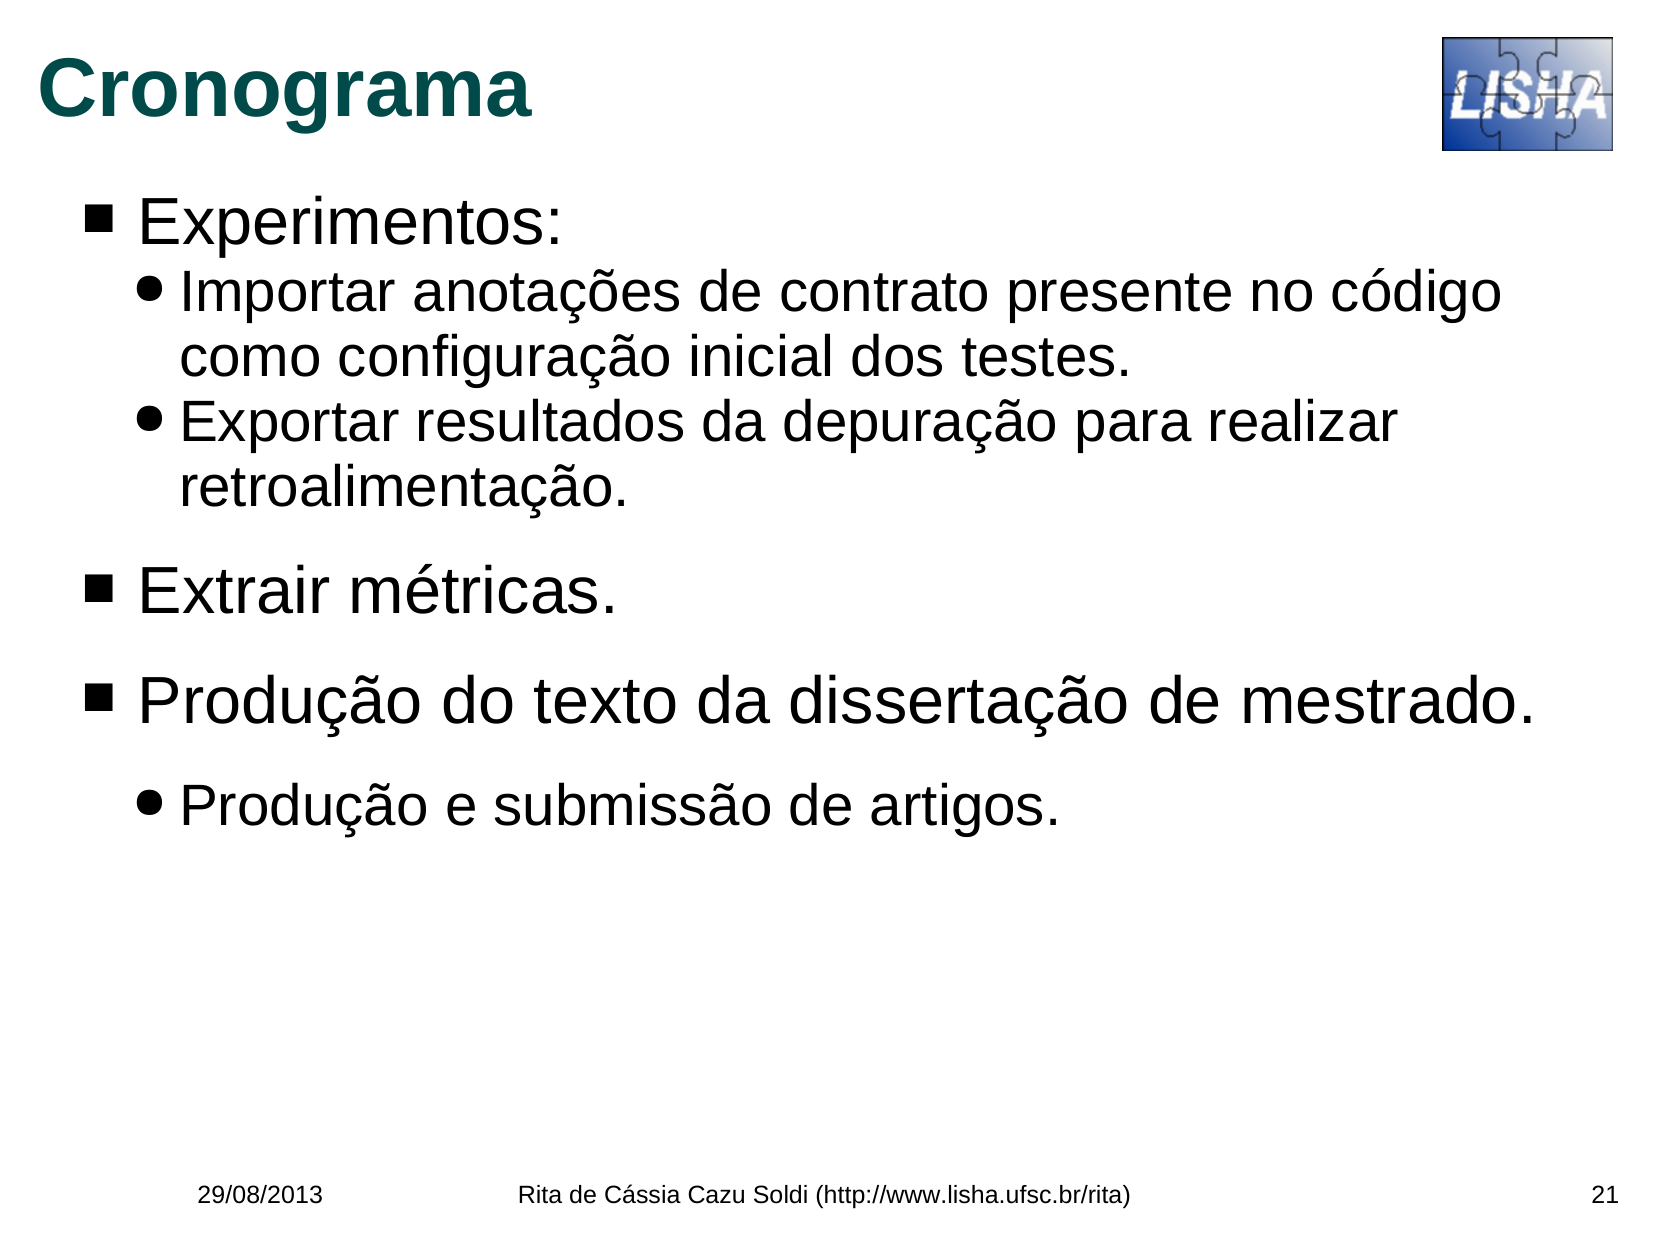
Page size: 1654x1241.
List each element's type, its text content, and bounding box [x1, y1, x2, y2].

picture [1442, 37, 1613, 151]
list Experimentos: Importar anotações de contrato presente no código como configuração inicial dos testes. Exportar resultados da depuração para realizar retroalimentação. Extrair métricas. Produção do texto da dissertação de mestrado. Produção e submissão de artigos. [37, 183, 1613, 1122]
title Cronograma [37, 37, 1426, 151]
